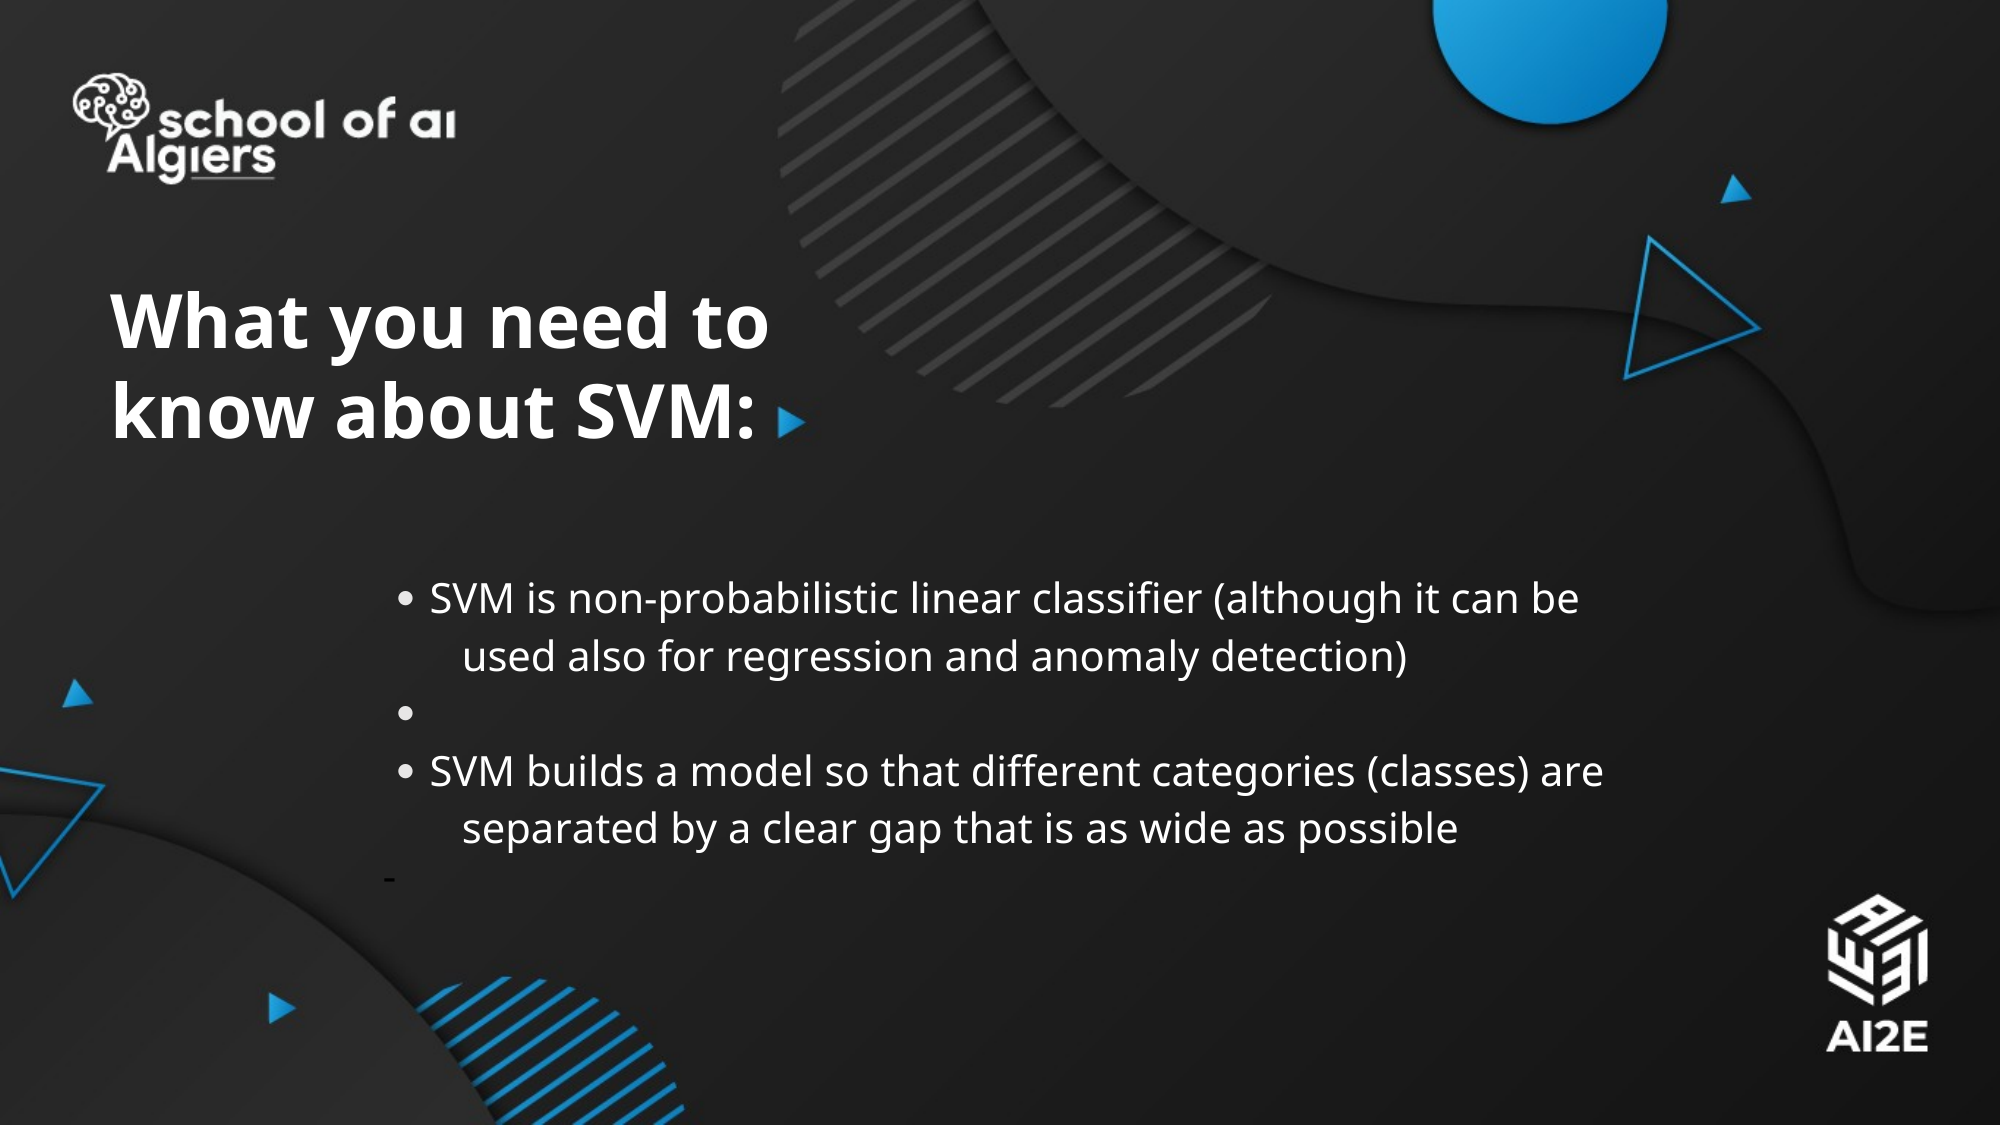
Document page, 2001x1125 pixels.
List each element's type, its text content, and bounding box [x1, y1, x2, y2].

subtitle SVM is non-probabilistic linear classifier (although it can be used also for regression and anomaly detection) SVM builds a model so that different categories (classes) are separated by a clear gap that is as wide as possible [382, 564, 1618, 882]
picture [1496, 106, 1503, 112]
picture [0, 0, 2000, 1125]
picture [1510, 106, 1523, 110]
title What you need to know about SVM: [110, 227, 808, 454]
